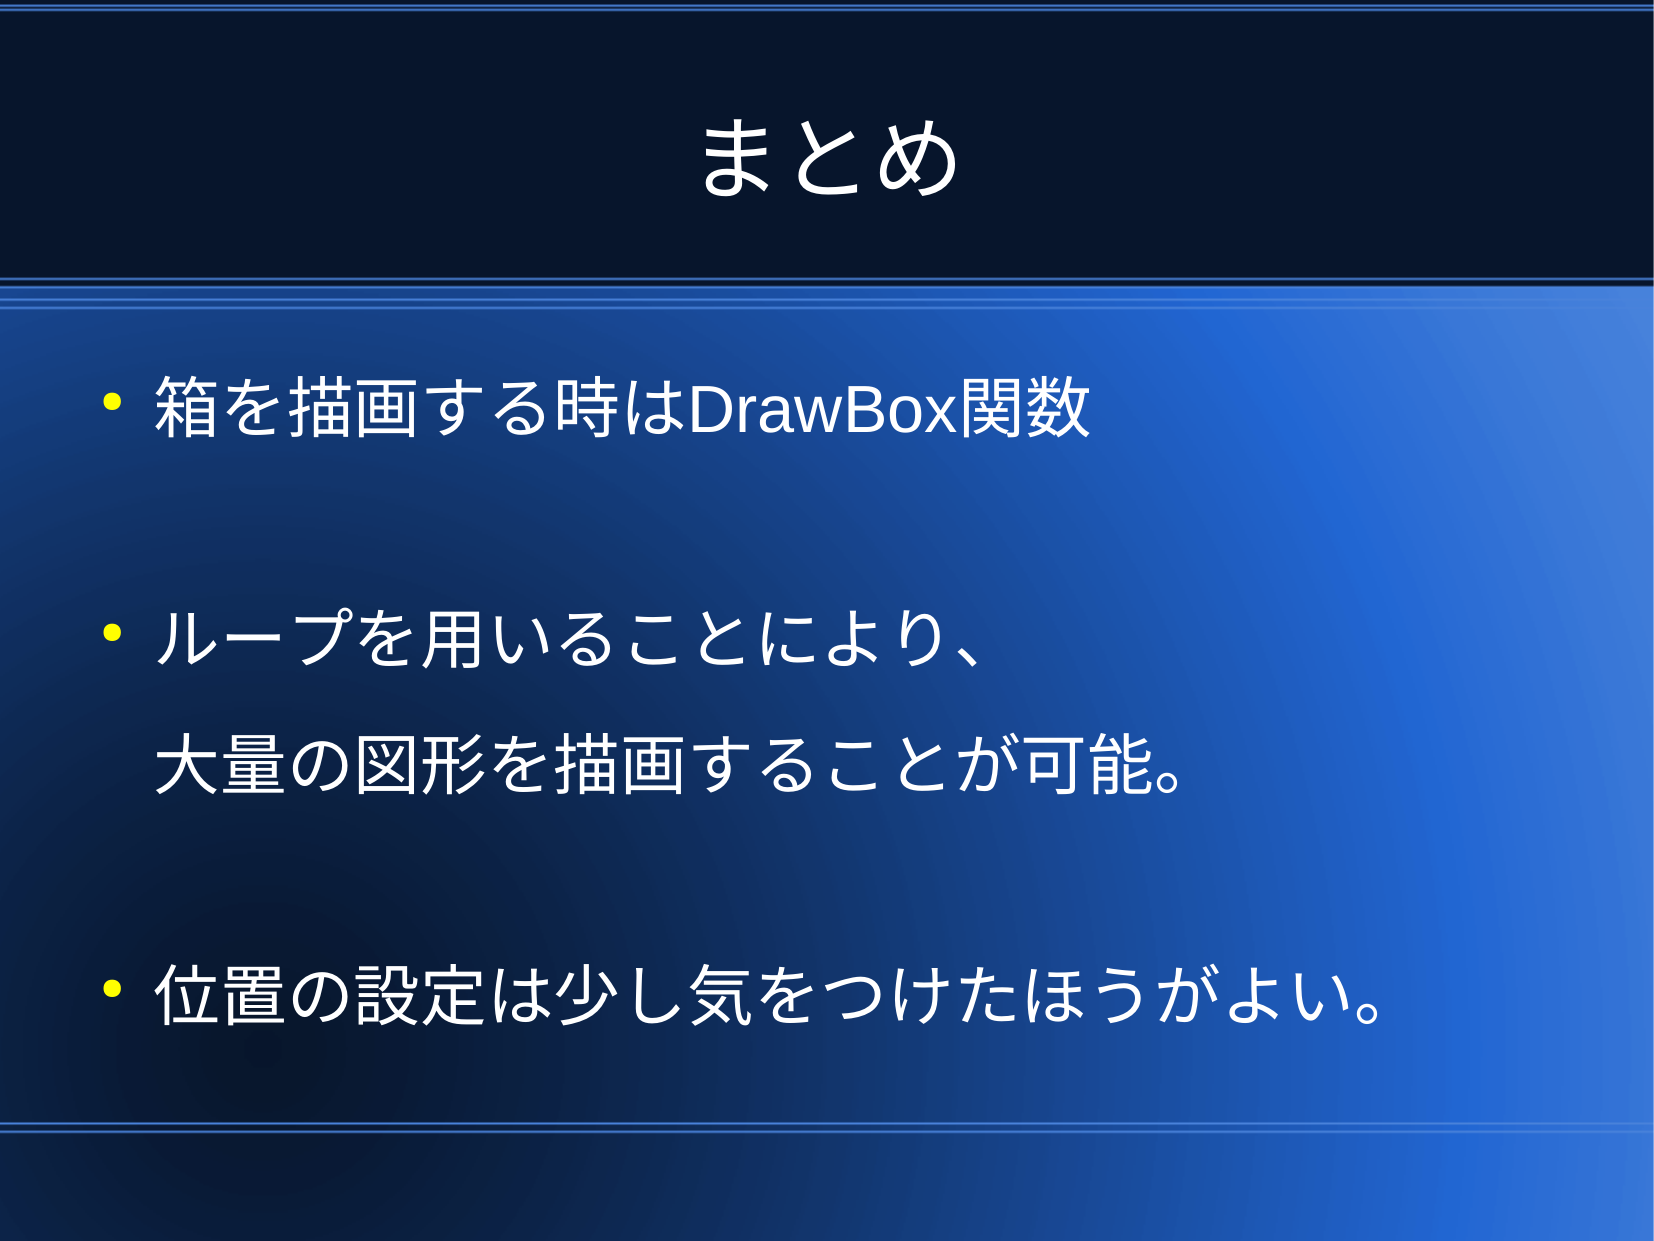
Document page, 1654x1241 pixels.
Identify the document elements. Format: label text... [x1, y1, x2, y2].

title まとめ [82, 49, 1571, 257]
picture [0, 0, 1654, 1241]
list 箱を描画する時はDrawBox関数 ループを用いることにより、 大量の図形を描画することが可能。 位置の設定は少し気をつけたほうがよい。 [82, 355, 1571, 1174]
